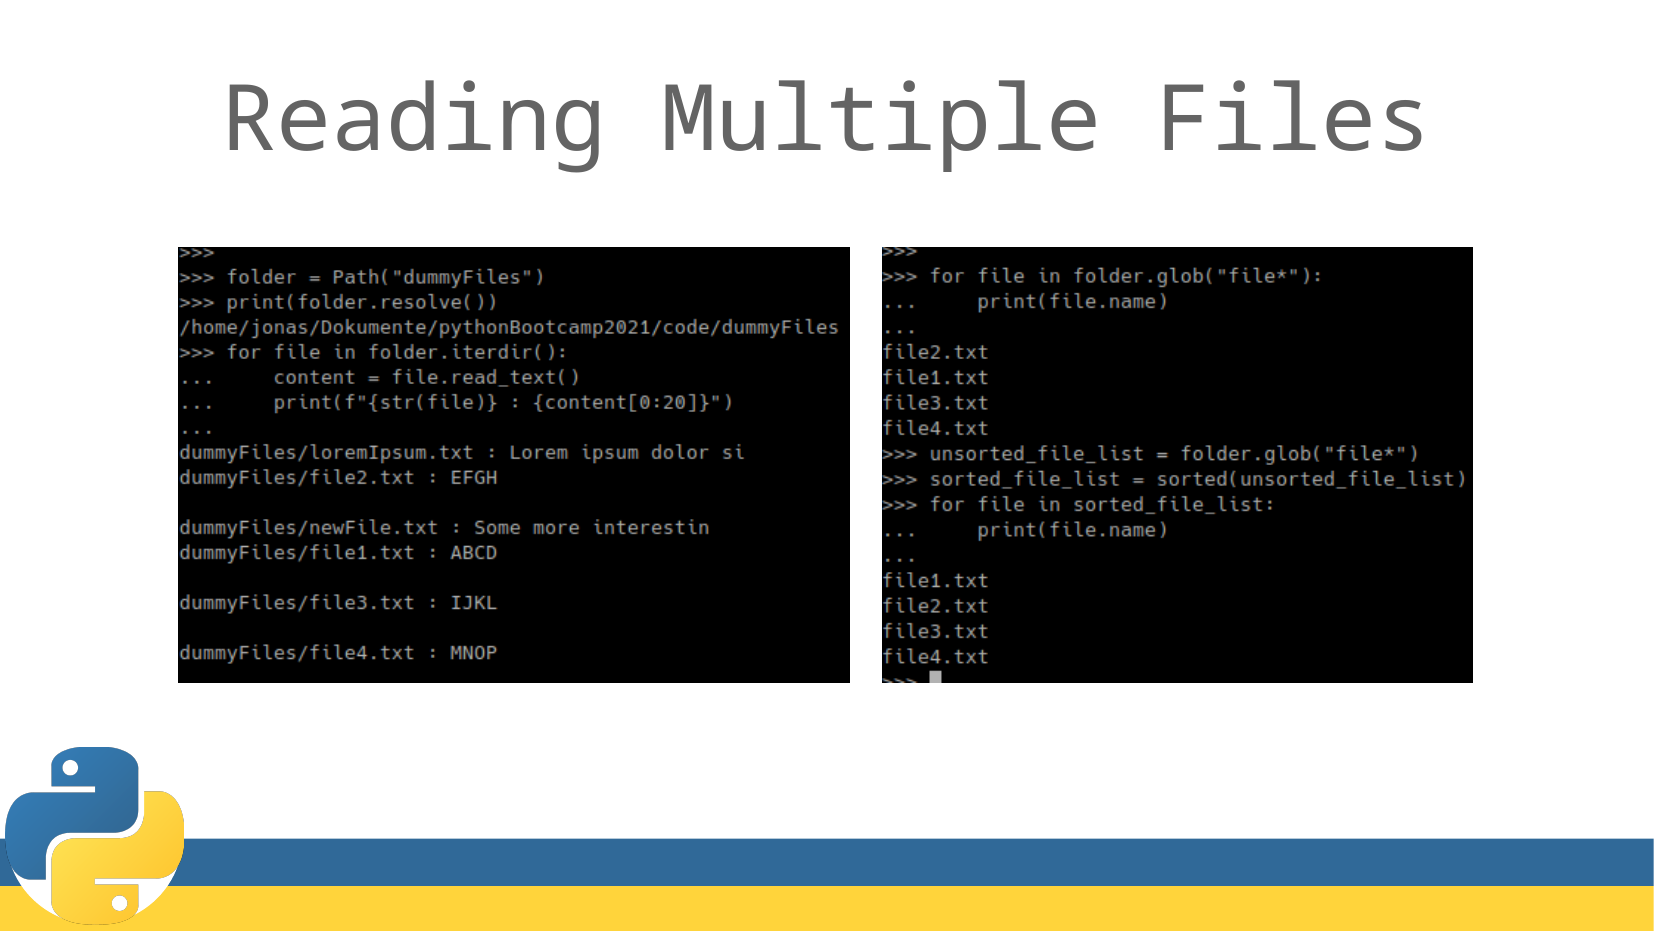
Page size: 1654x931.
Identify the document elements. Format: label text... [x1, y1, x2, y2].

picture [882, 247, 1473, 683]
picture [178, 247, 850, 683]
title Reading Multiple Files [82, 37, 1571, 193]
picture [5, 747, 184, 925]
